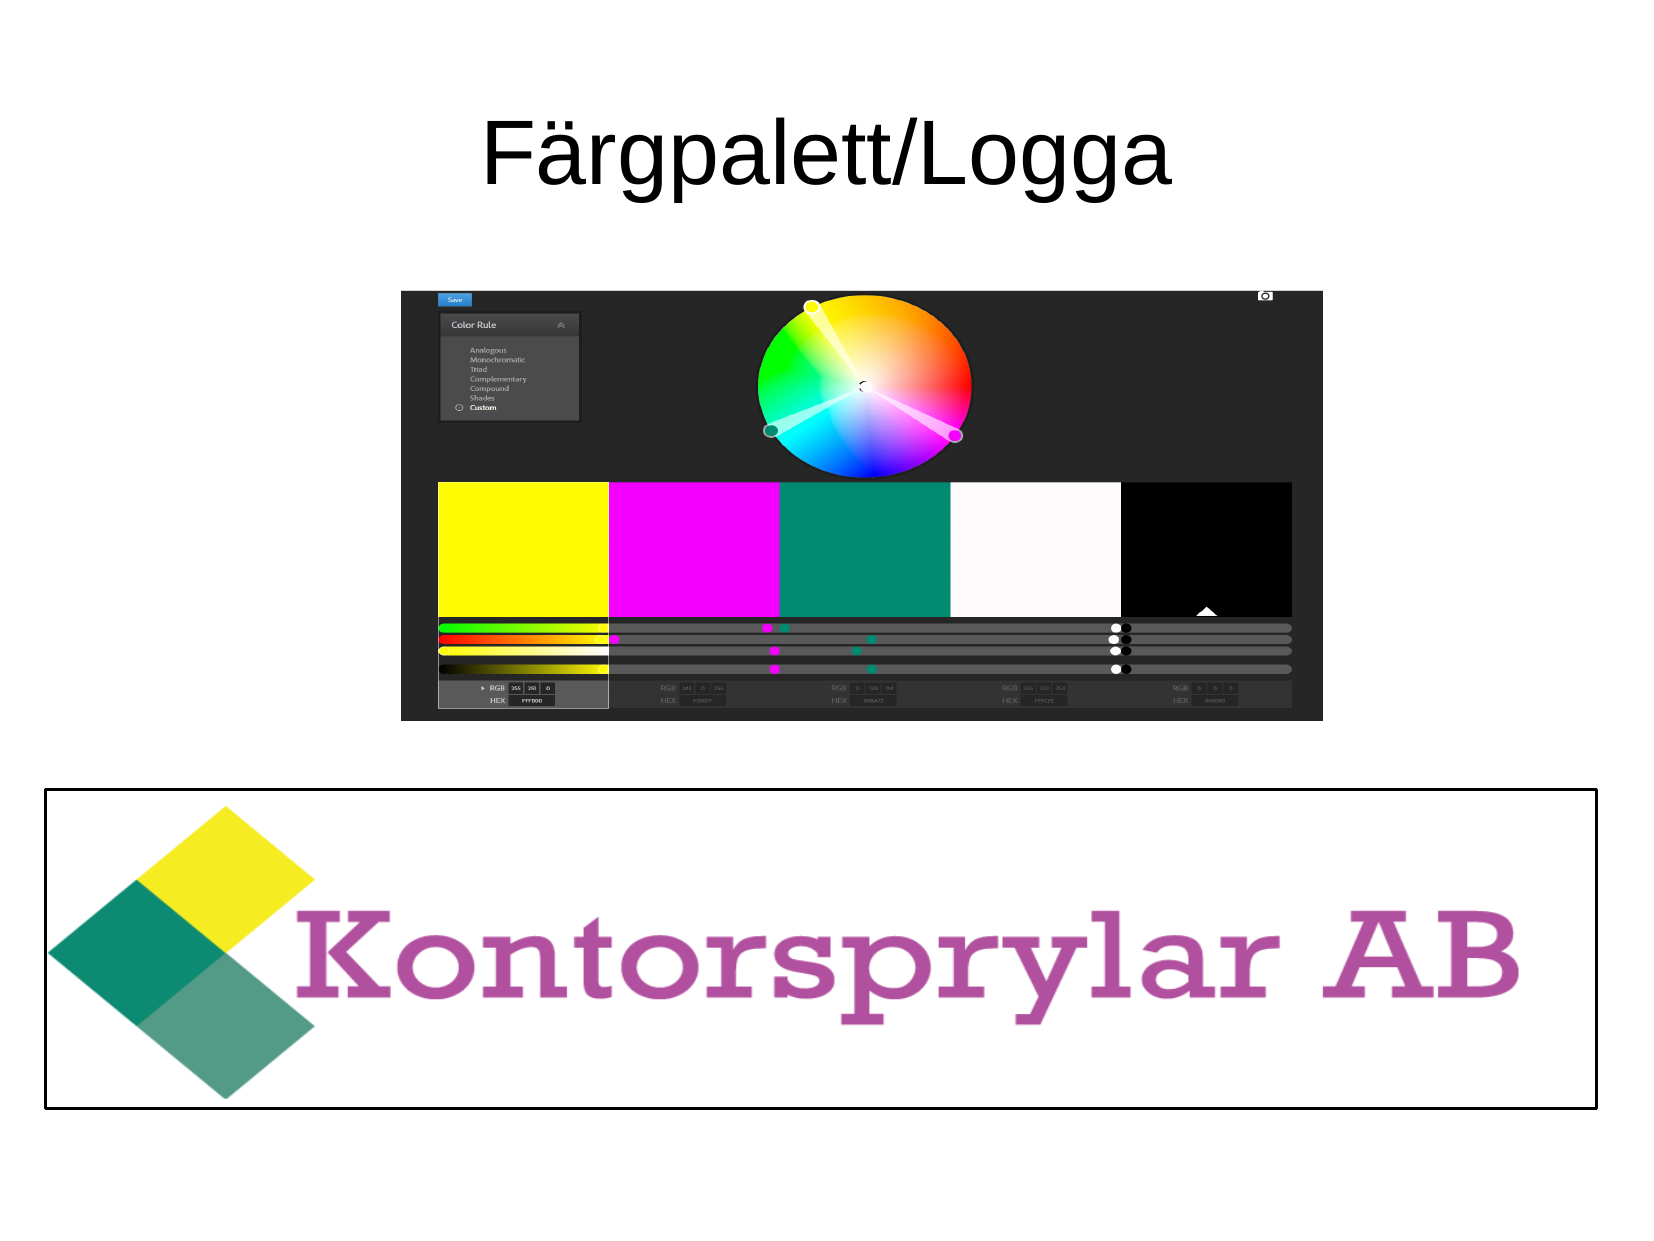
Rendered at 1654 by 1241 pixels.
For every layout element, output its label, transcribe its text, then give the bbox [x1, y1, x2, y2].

title Färgpalett/Logga [82, 49, 1571, 257]
picture [401, 290, 1323, 721]
picture [47, 791, 1595, 1108]
